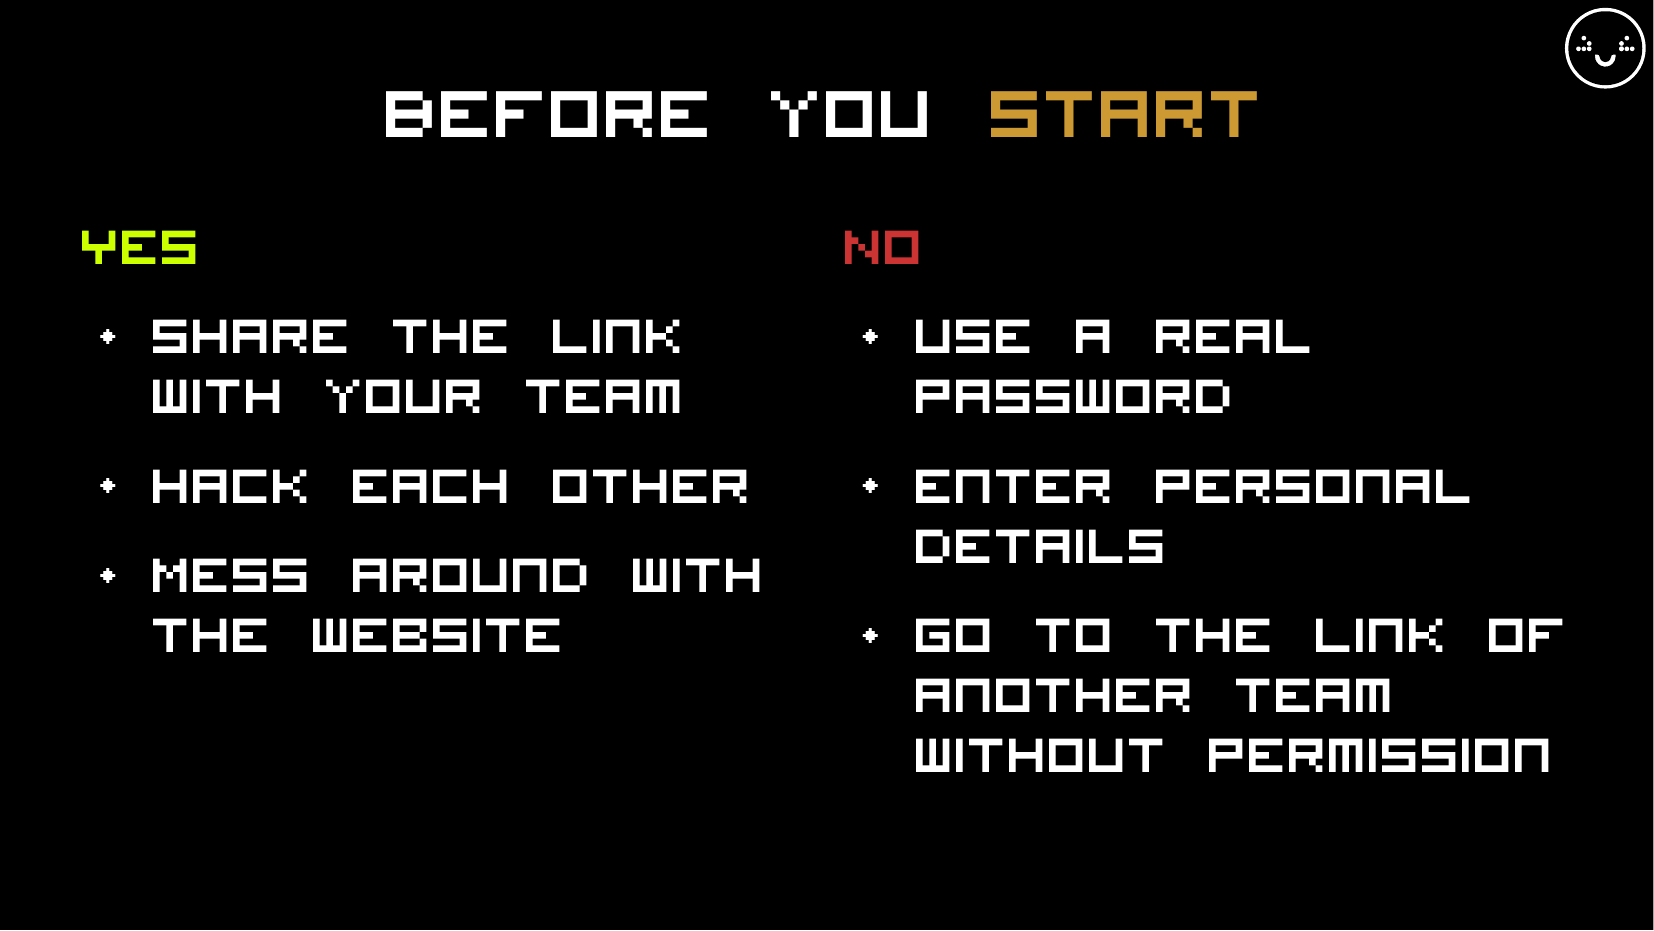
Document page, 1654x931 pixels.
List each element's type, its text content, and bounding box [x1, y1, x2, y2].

list No Use a real password Enter personal details Go to the link of another team without permission [845, 217, 1625, 827]
title Before you start [82, 37, 1571, 193]
list Yes share the link with your team hack each other Mess around with the website [82, 217, 809, 758]
